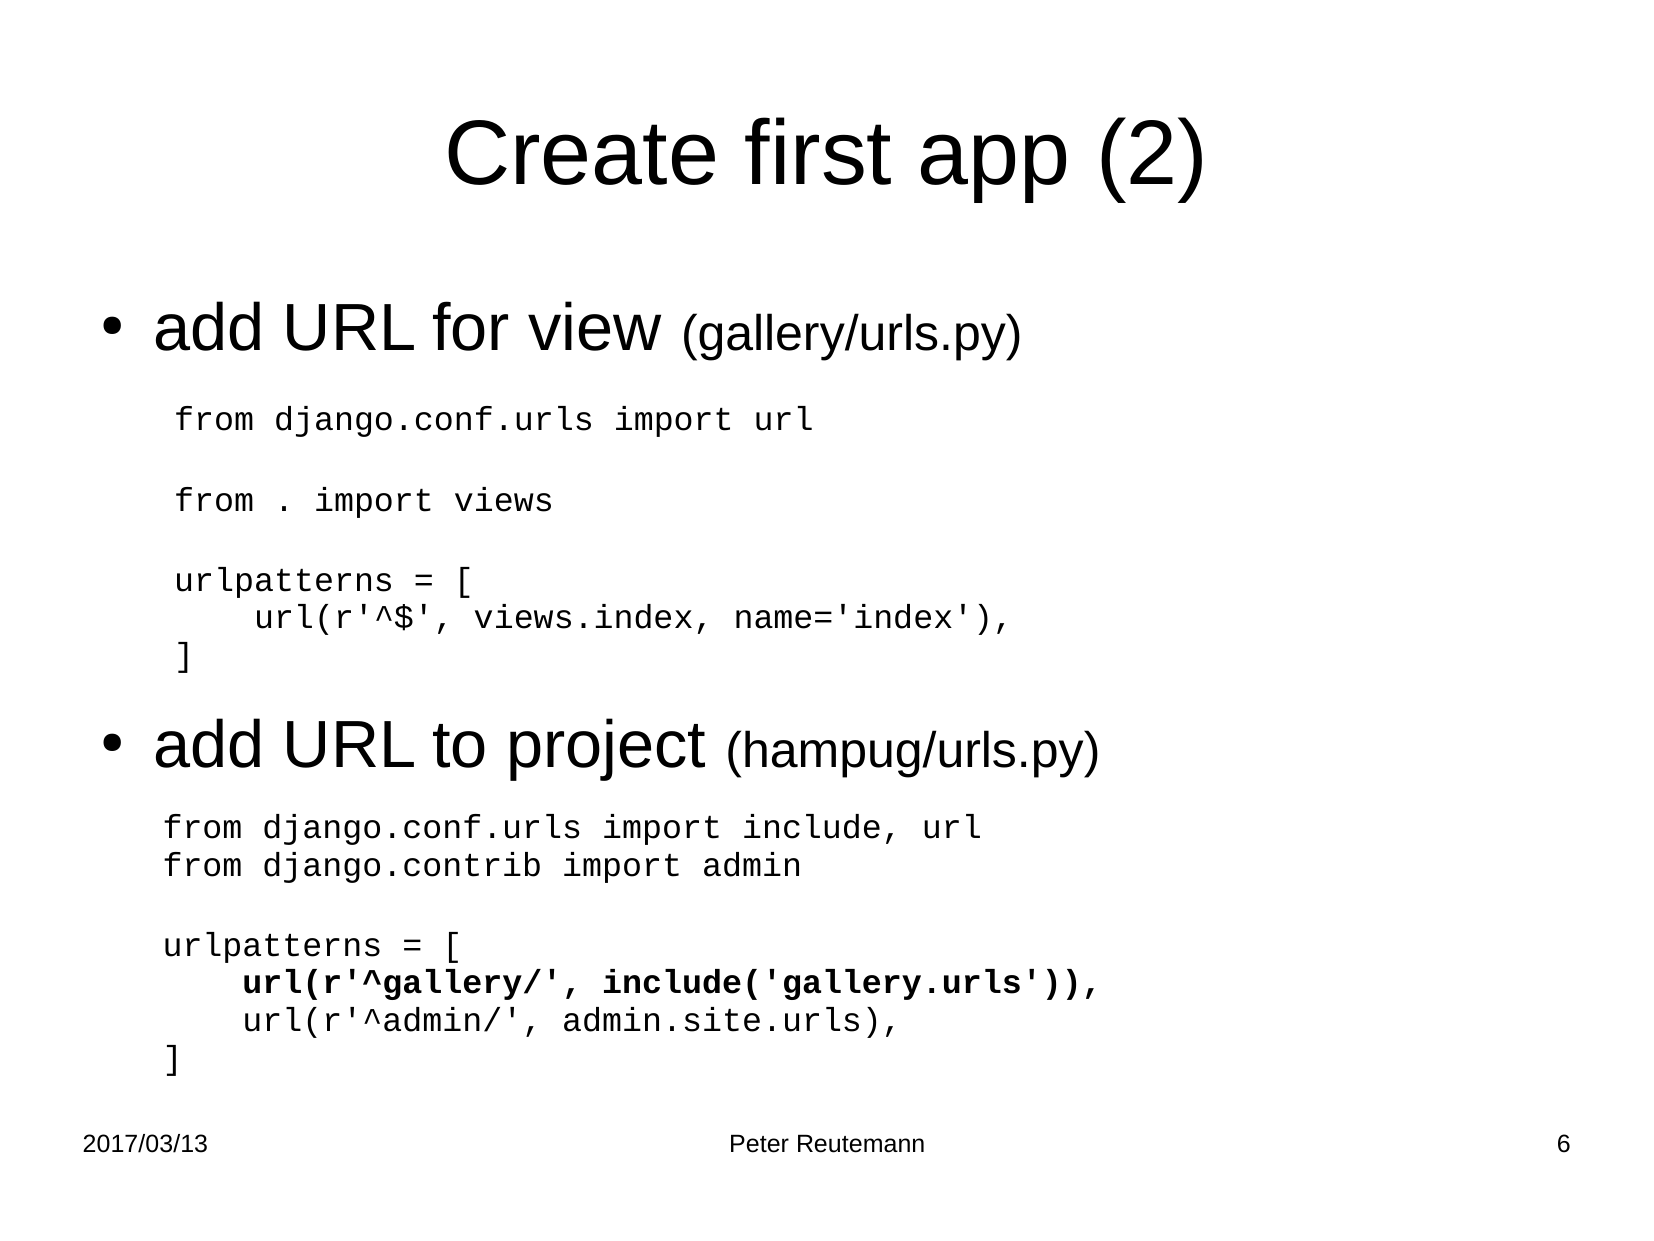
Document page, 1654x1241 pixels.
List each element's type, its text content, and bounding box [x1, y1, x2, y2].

title Create first app (2) [82, 49, 1571, 257]
list add URL for view (gallery/urls.py) add URL to project (hampug/urls.py) [82, 290, 1571, 1010]
text_box from django.conf.urls import include, url from django.contrib import admin urlpatterns = [ url(r'^gallery/', include('gallery.urls')), url(r'^admin/', admin.site.urls), ] [147, 803, 1312, 1088]
text_box from django.conf.urls import url from . import views urlpatterns = [ url(r'^$', views.index, name='index'), ] [159, 395, 1353, 728]
